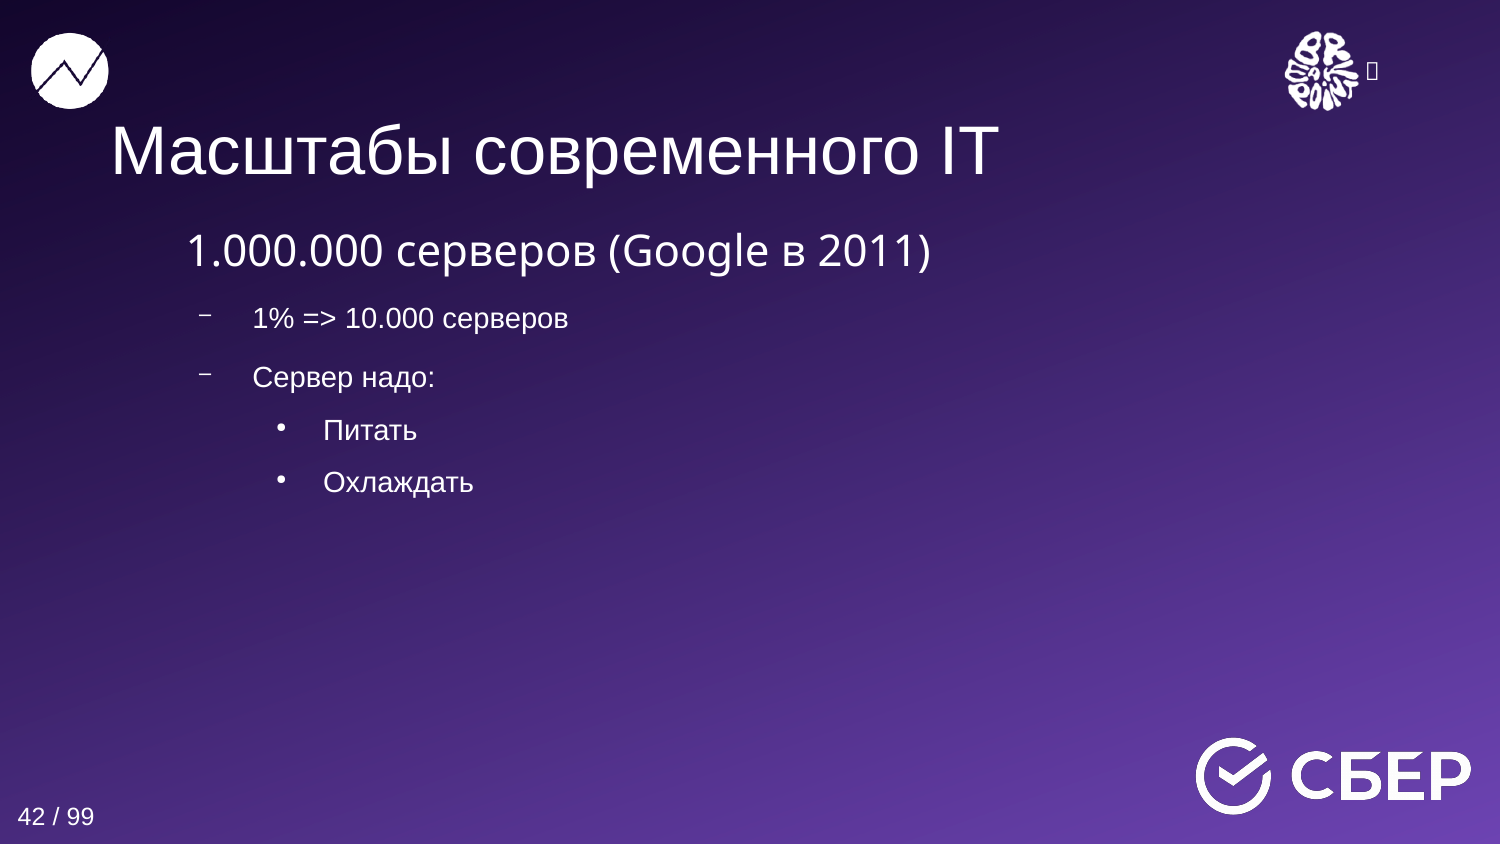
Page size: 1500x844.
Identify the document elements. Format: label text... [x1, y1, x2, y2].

text_box 🐙 [1364, 36, 1489, 107]
text_box <number> / 99 [2, 795, 632, 839]
picture [0, 0, 1500, 844]
title Масштабы современного IT [103, 100, 1397, 205]
list 1.000.000 серверов (Google в 2011) 1% => 10.000 серверов Сервер надо: Питать Охлаждать [103, 224, 1397, 760]
